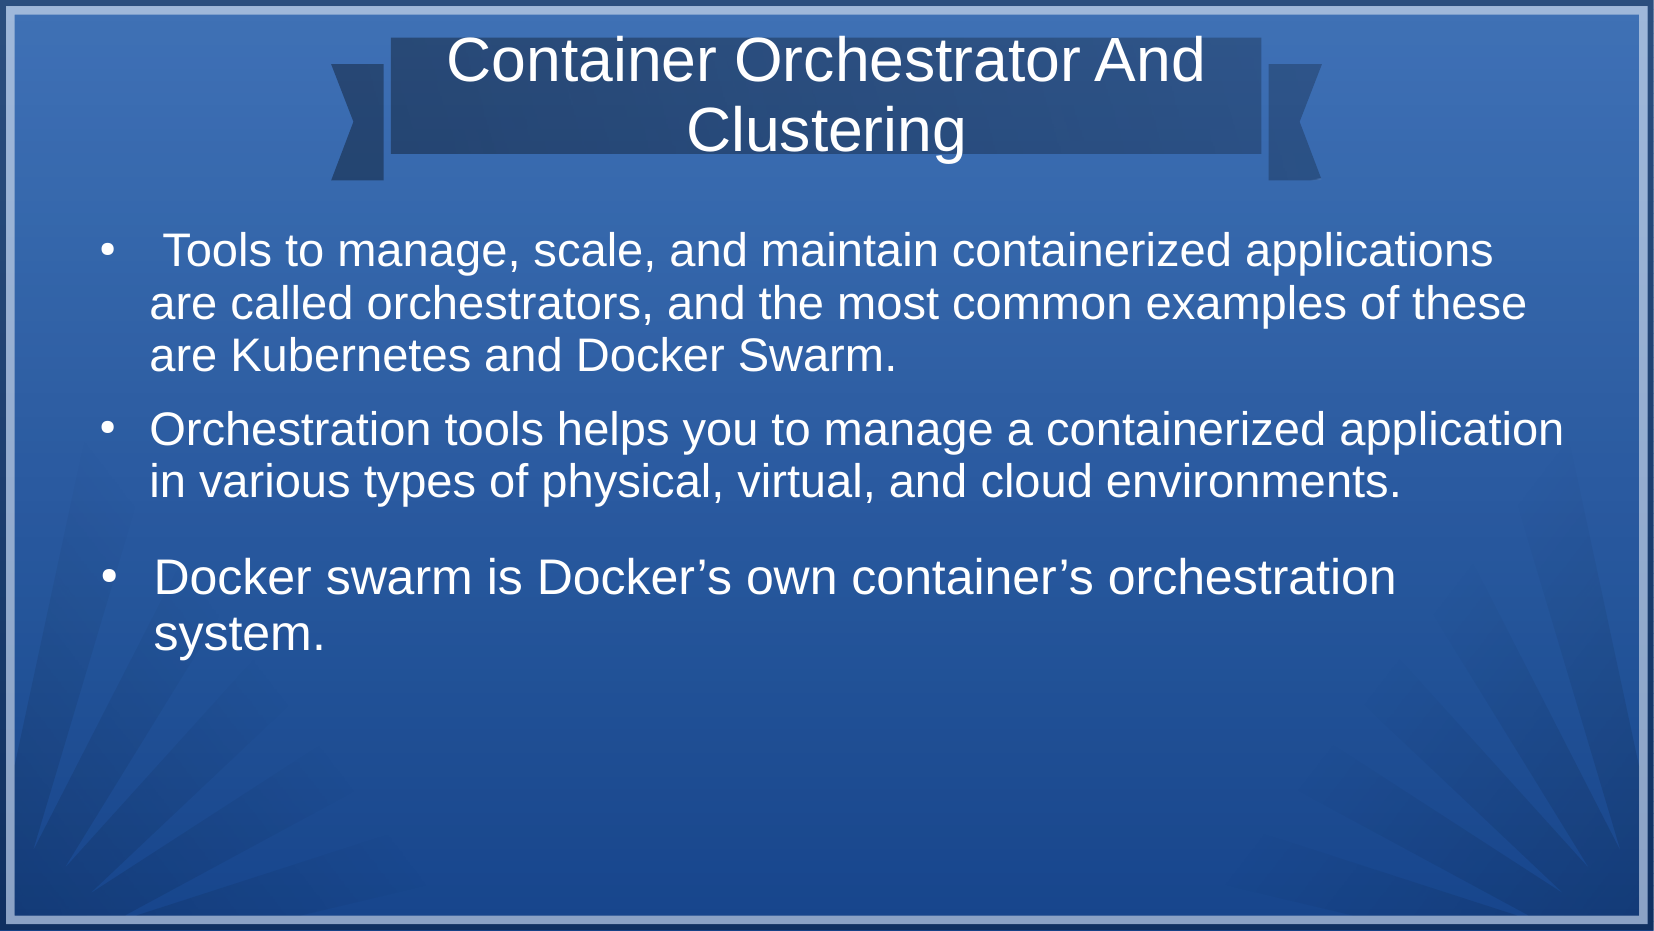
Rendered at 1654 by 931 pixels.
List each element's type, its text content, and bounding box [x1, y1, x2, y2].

list Docker swarm is Docker’s own container’s orchestration system. [82, 549, 1571, 847]
title Container Orchestrator And Clustering [389, 24, 1264, 165]
list Tools to manage, scale, and maintain containerized applications are called orchestrators, and the most common examples of these are Kubernetes and Docker Swarm. Orchestration tools helps you to manage a containerized application in various types of physical, virtual, and cloud environments. [82, 224, 1571, 522]
